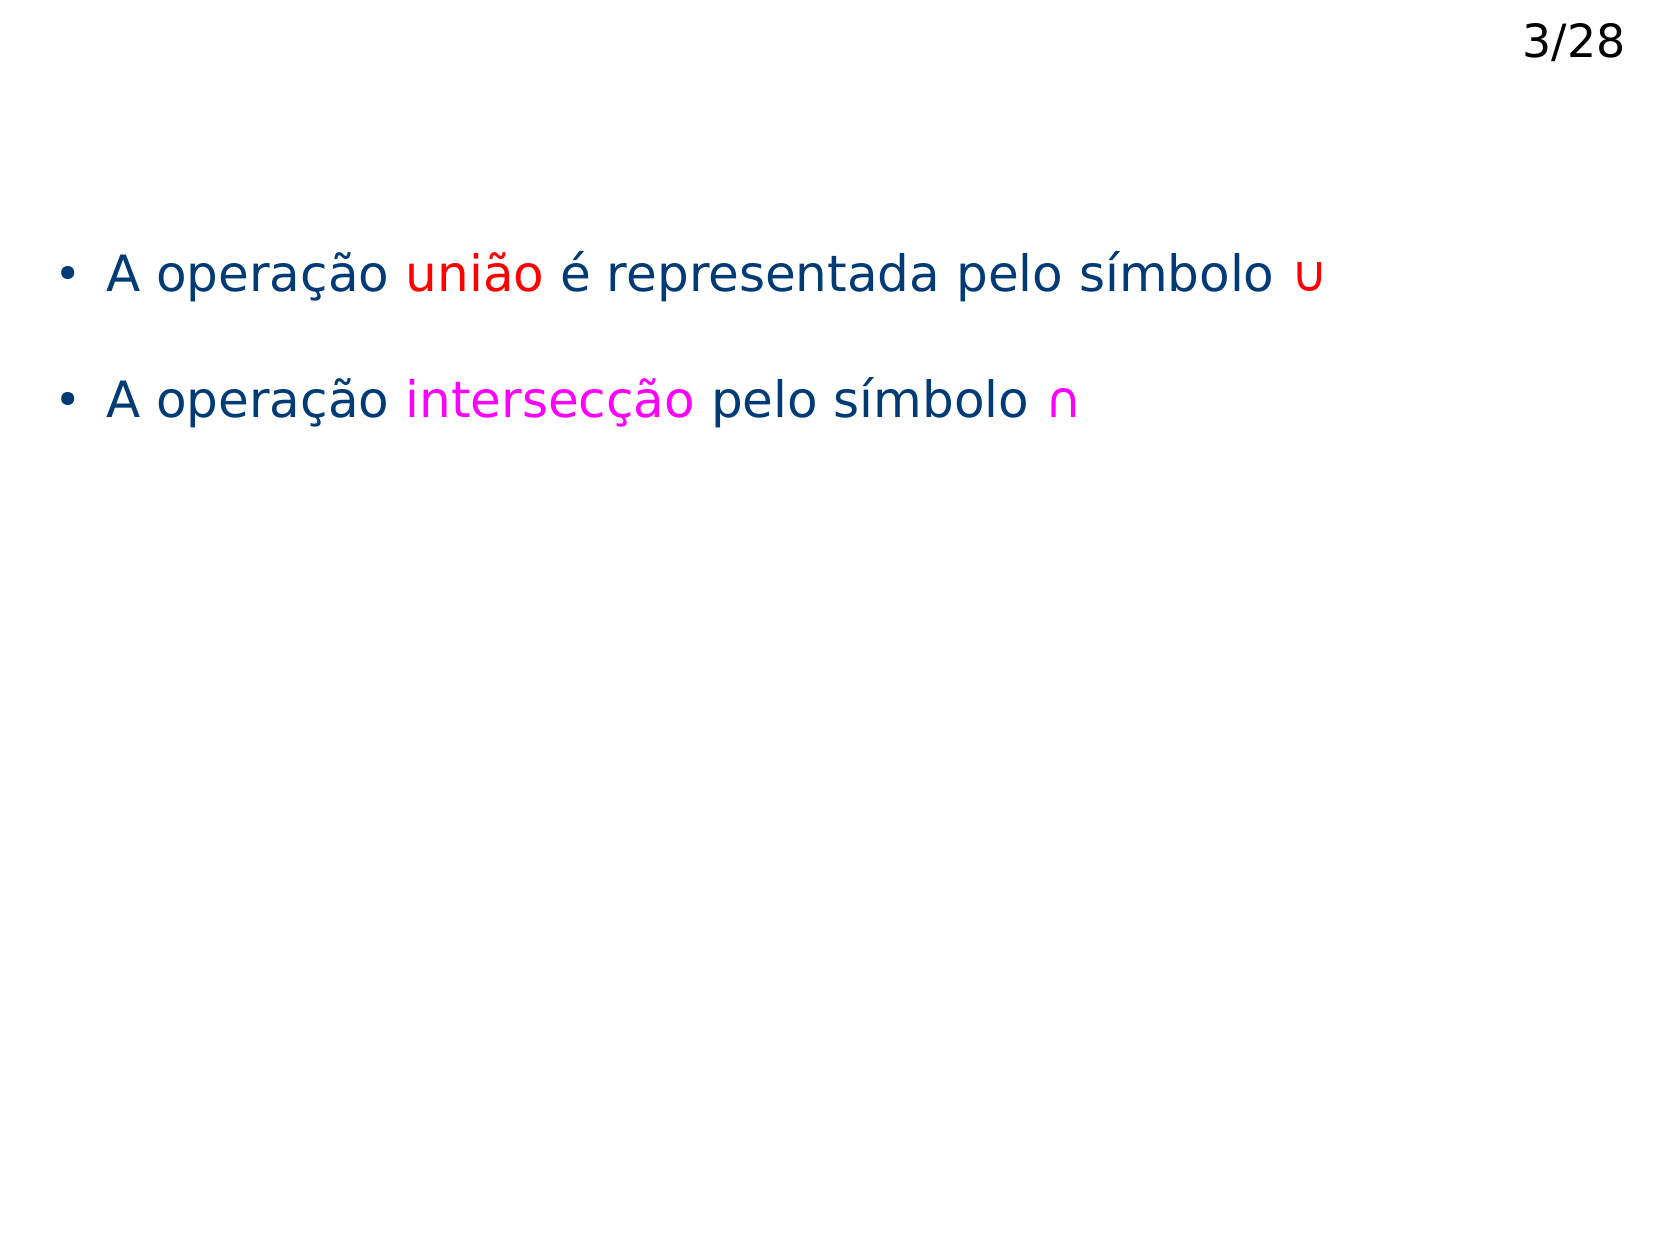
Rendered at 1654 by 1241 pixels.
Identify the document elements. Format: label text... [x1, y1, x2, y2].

list A operação união é representada pelo símbolo ∪ A operação intersecção pelo símbolo ∩ [59, 236, 1595, 1211]
